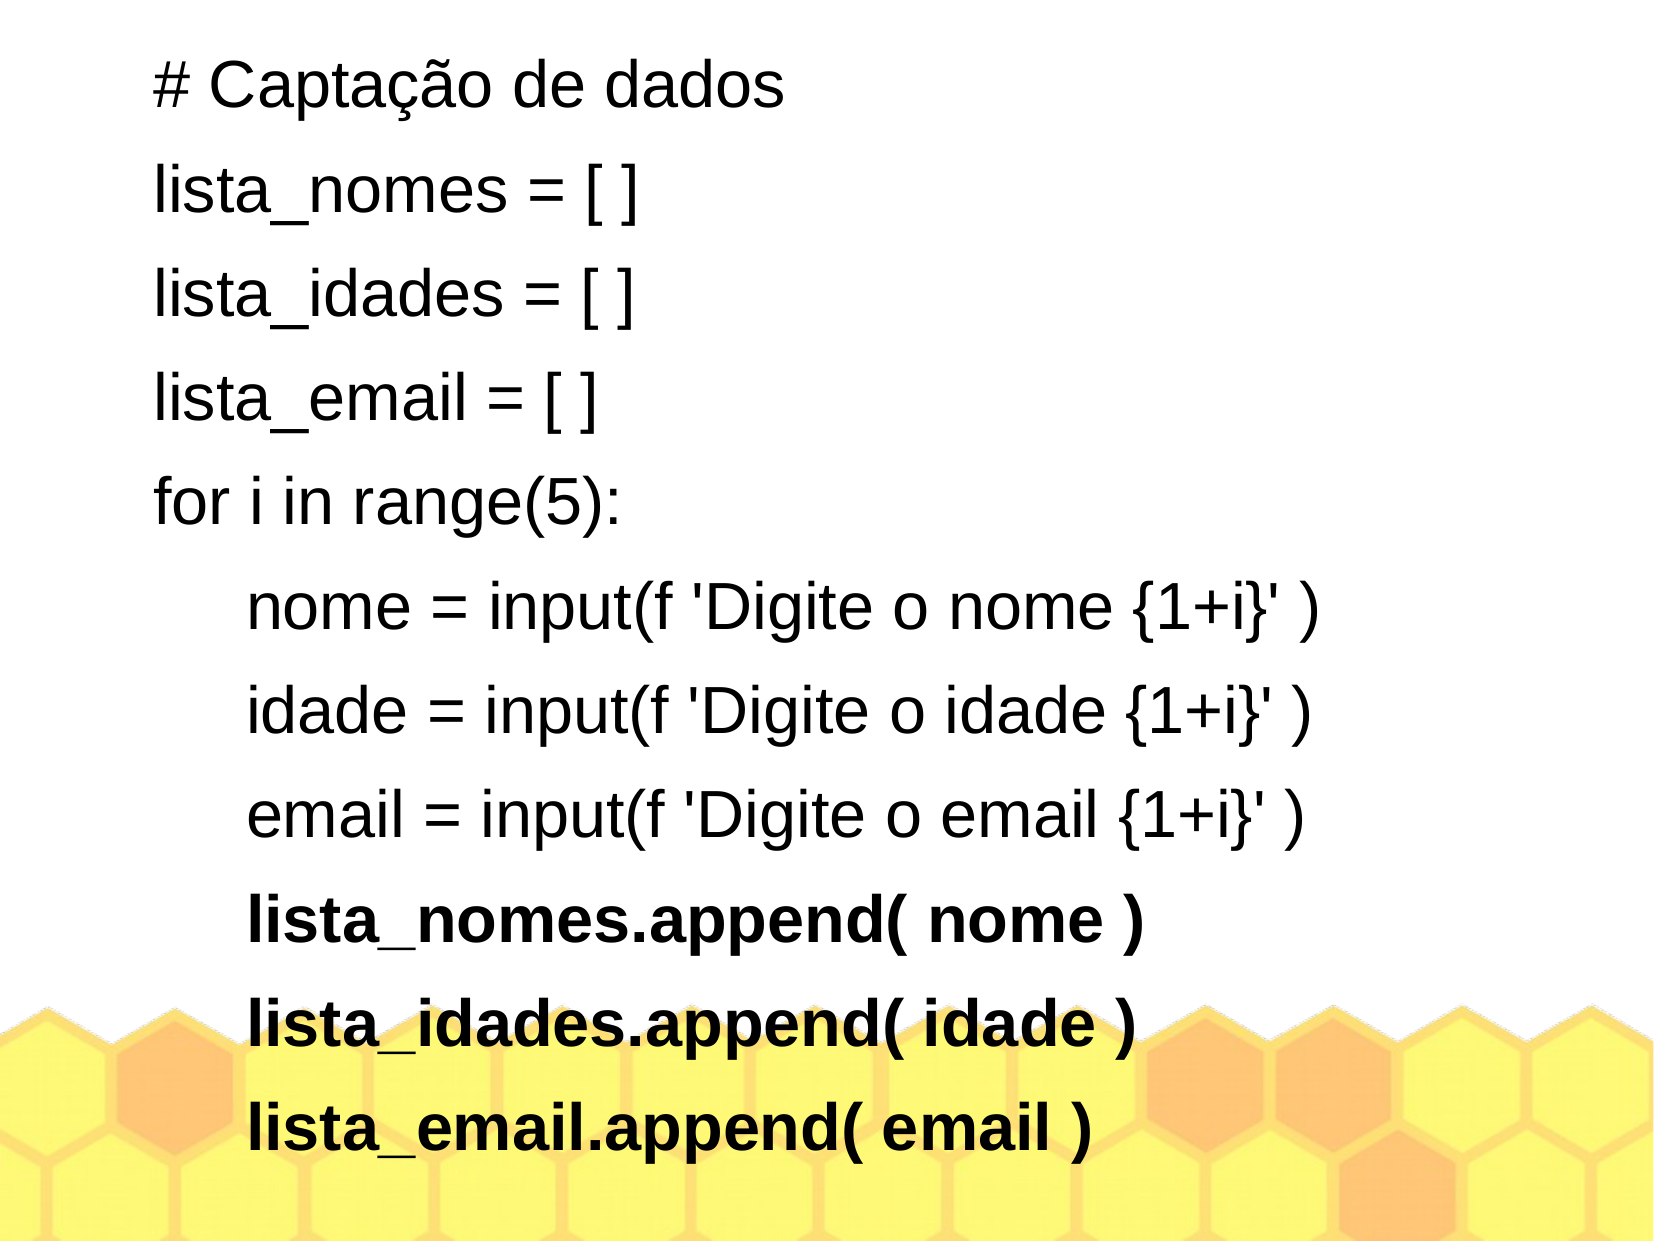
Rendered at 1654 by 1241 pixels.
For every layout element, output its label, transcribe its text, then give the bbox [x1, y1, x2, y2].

list # Captação de dados lista_nomes = [ ] lista_idades = [ ] lista_email = [ ] for i in range(5): nome = input(f 'Digite o nome {1+i}' ) idade = input(f 'Digite o idade {1+i}' ) email = input(f 'Digite o email {1+i}' ) lista_nomes.append( nome ) lista_idades.append( idade ) lista_email.append( email ) [82, 47, 1571, 1205]
picture [0, 1001, 1654, 1241]
